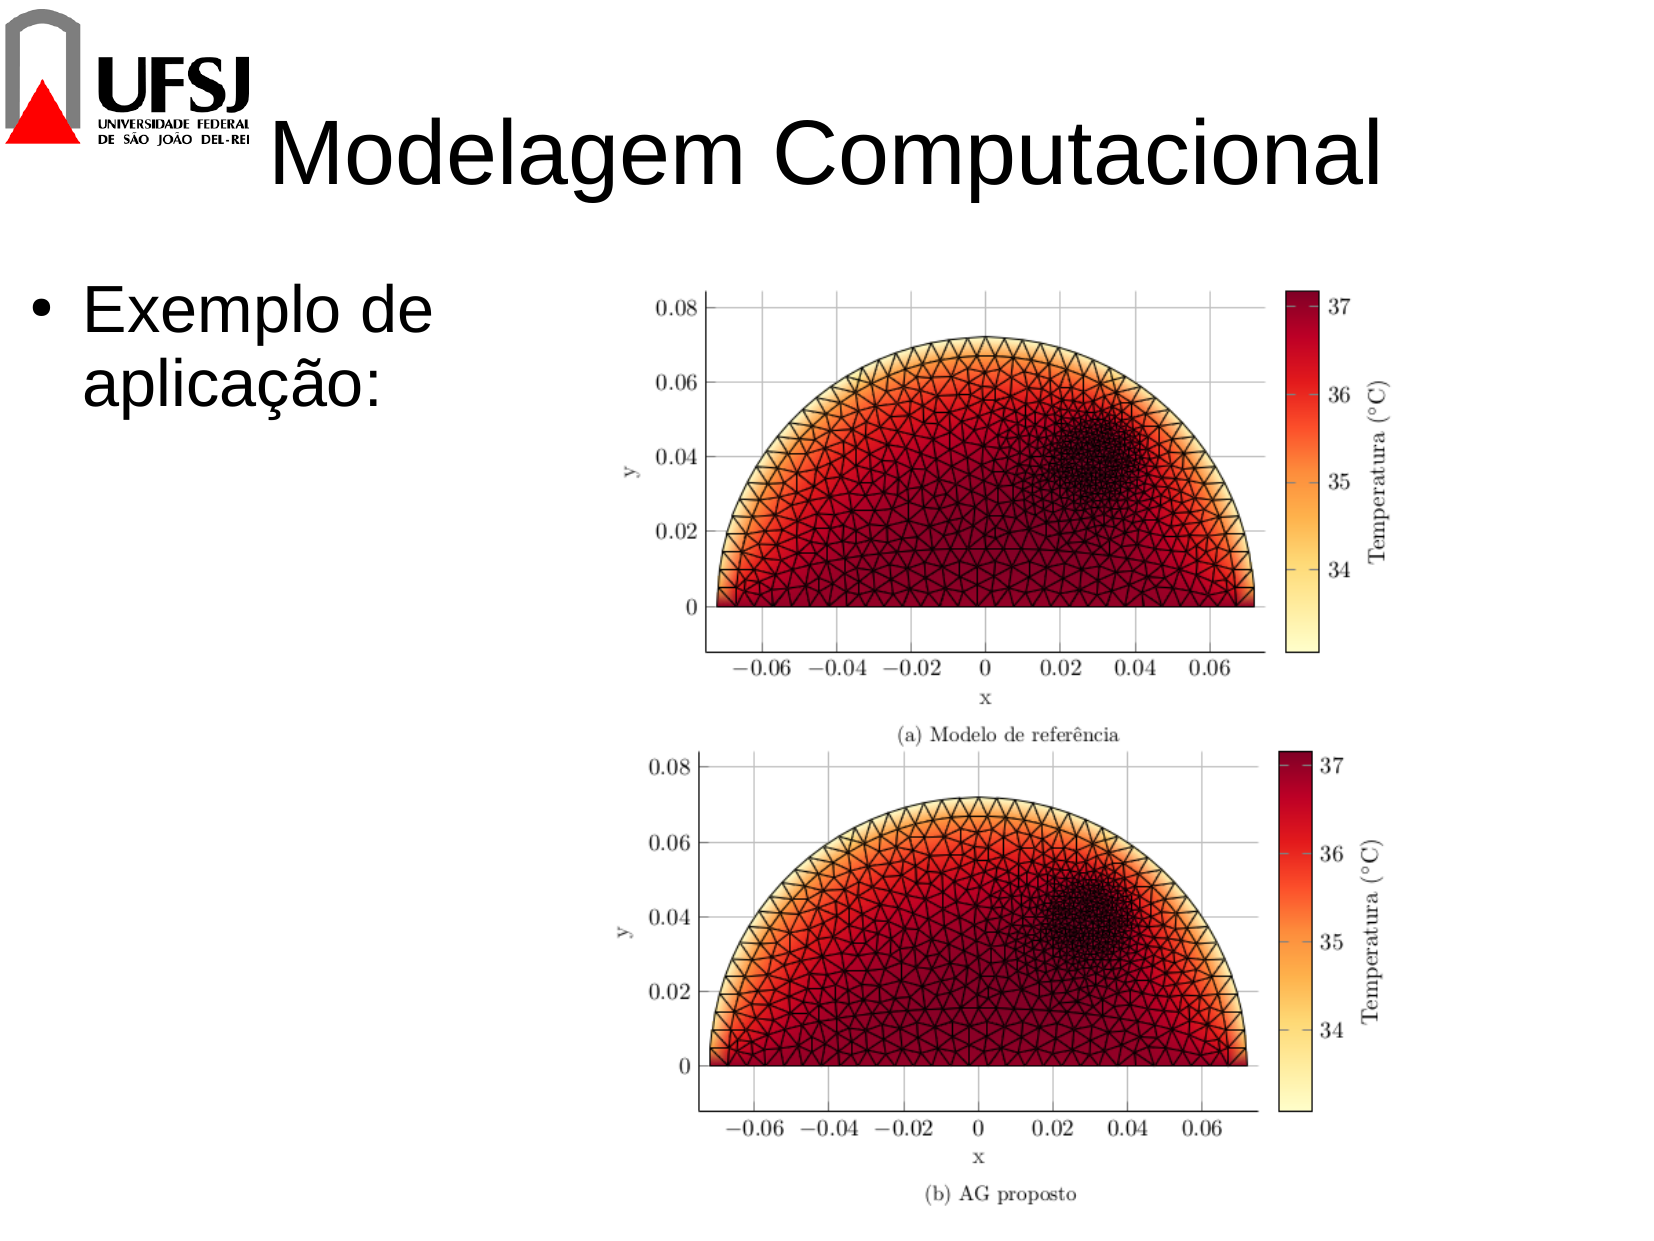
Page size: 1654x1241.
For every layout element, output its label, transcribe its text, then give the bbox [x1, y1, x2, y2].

picture [602, 281, 1397, 1217]
title Modelagem Computacional [82, 49, 1571, 257]
list Exemplo de aplicação: [11, 271, 579, 991]
picture [5, 9, 249, 146]
